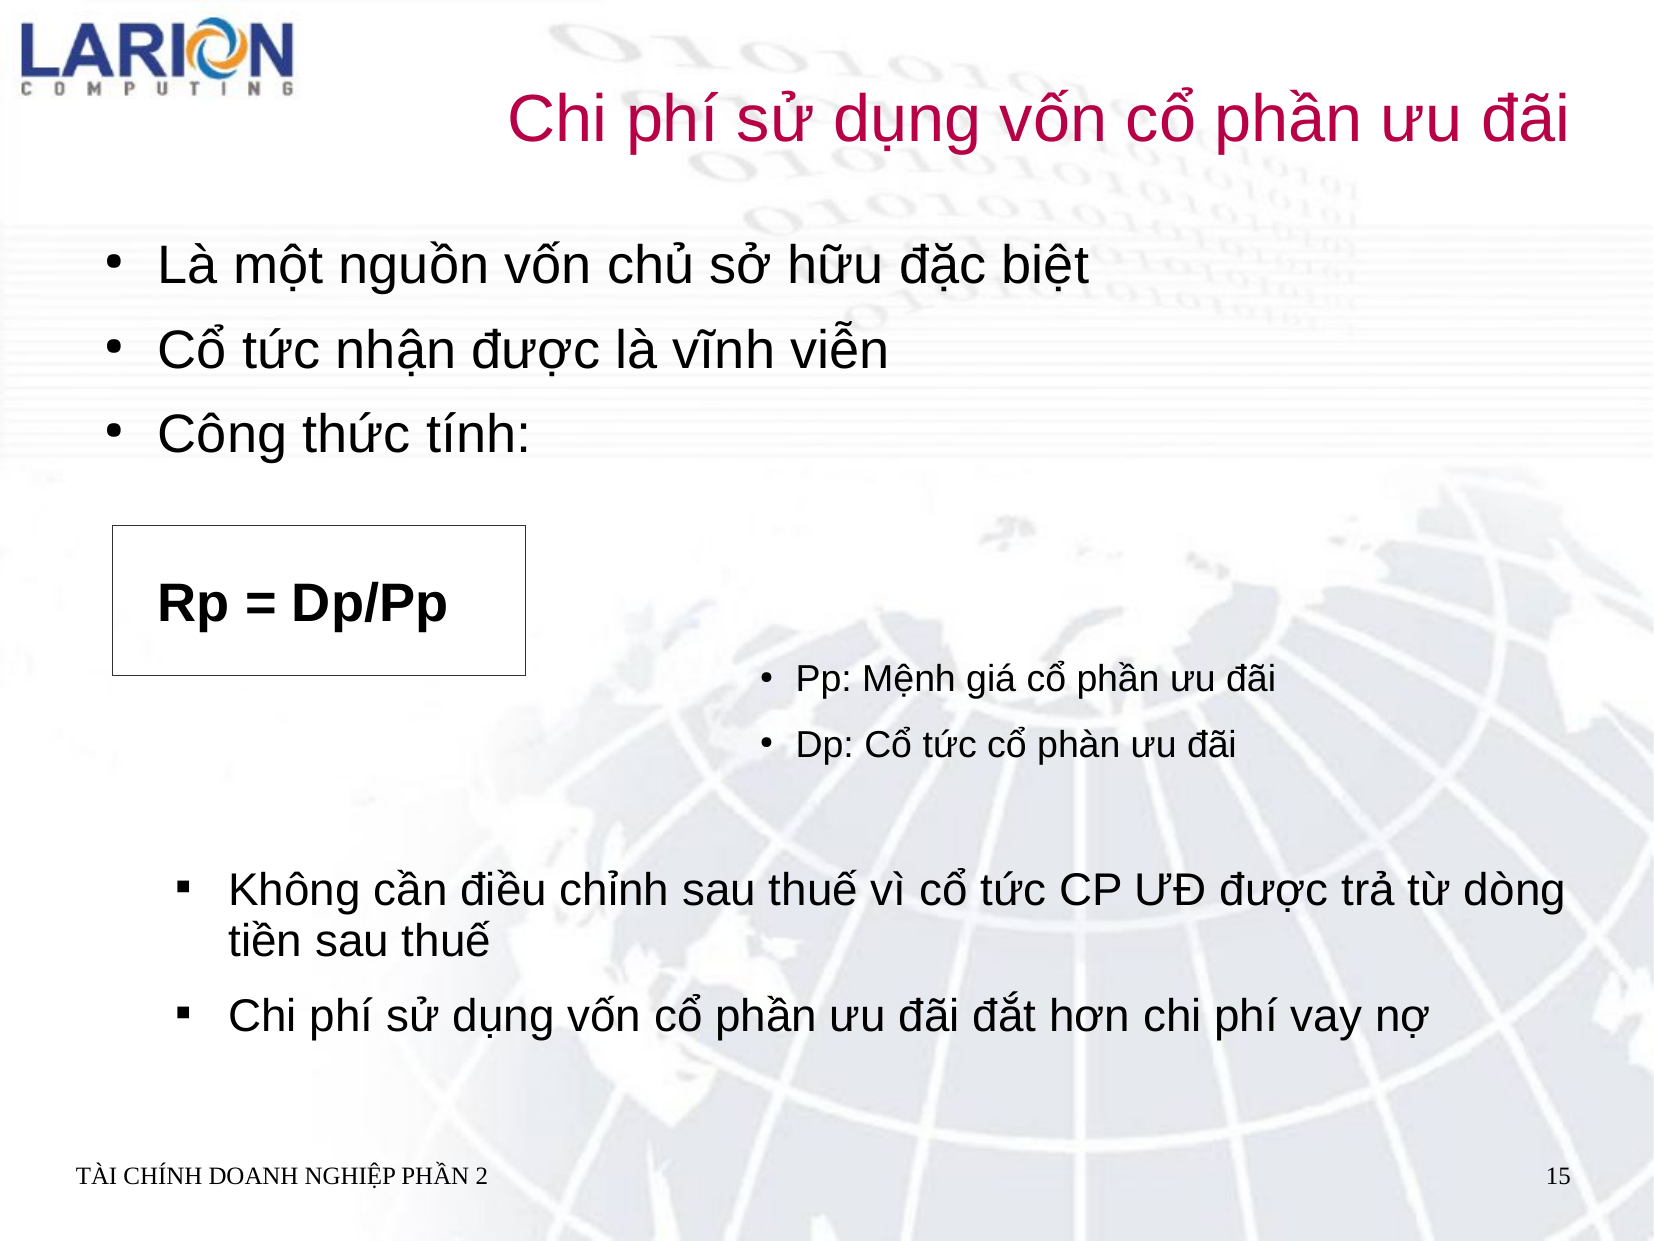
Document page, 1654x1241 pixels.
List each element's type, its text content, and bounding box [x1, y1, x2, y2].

list Là một nguồn vốn chủ sở hữu đặc biệt Cổ tức nhận được là vĩnh viễn Công thức tính: Rp = Dp/Pp Pp: Mệnh giá cổ phần ưu đãi Dp: Cổ tức cổ phàn ưu đãi Không cần điều chỉnh sau thuế vì cổ tức CP ƯĐ được trả từ dòng tiền sau thuế Chi phí sử dụng vốn cổ phần ưu đãi đắt hơn chi phí vay nợ [86, 234, 1576, 1117]
title Chi phí sử dụng vốn cổ phần ưu đãi [300, 49, 1571, 188]
picture [0, 0, 1654, 1241]
